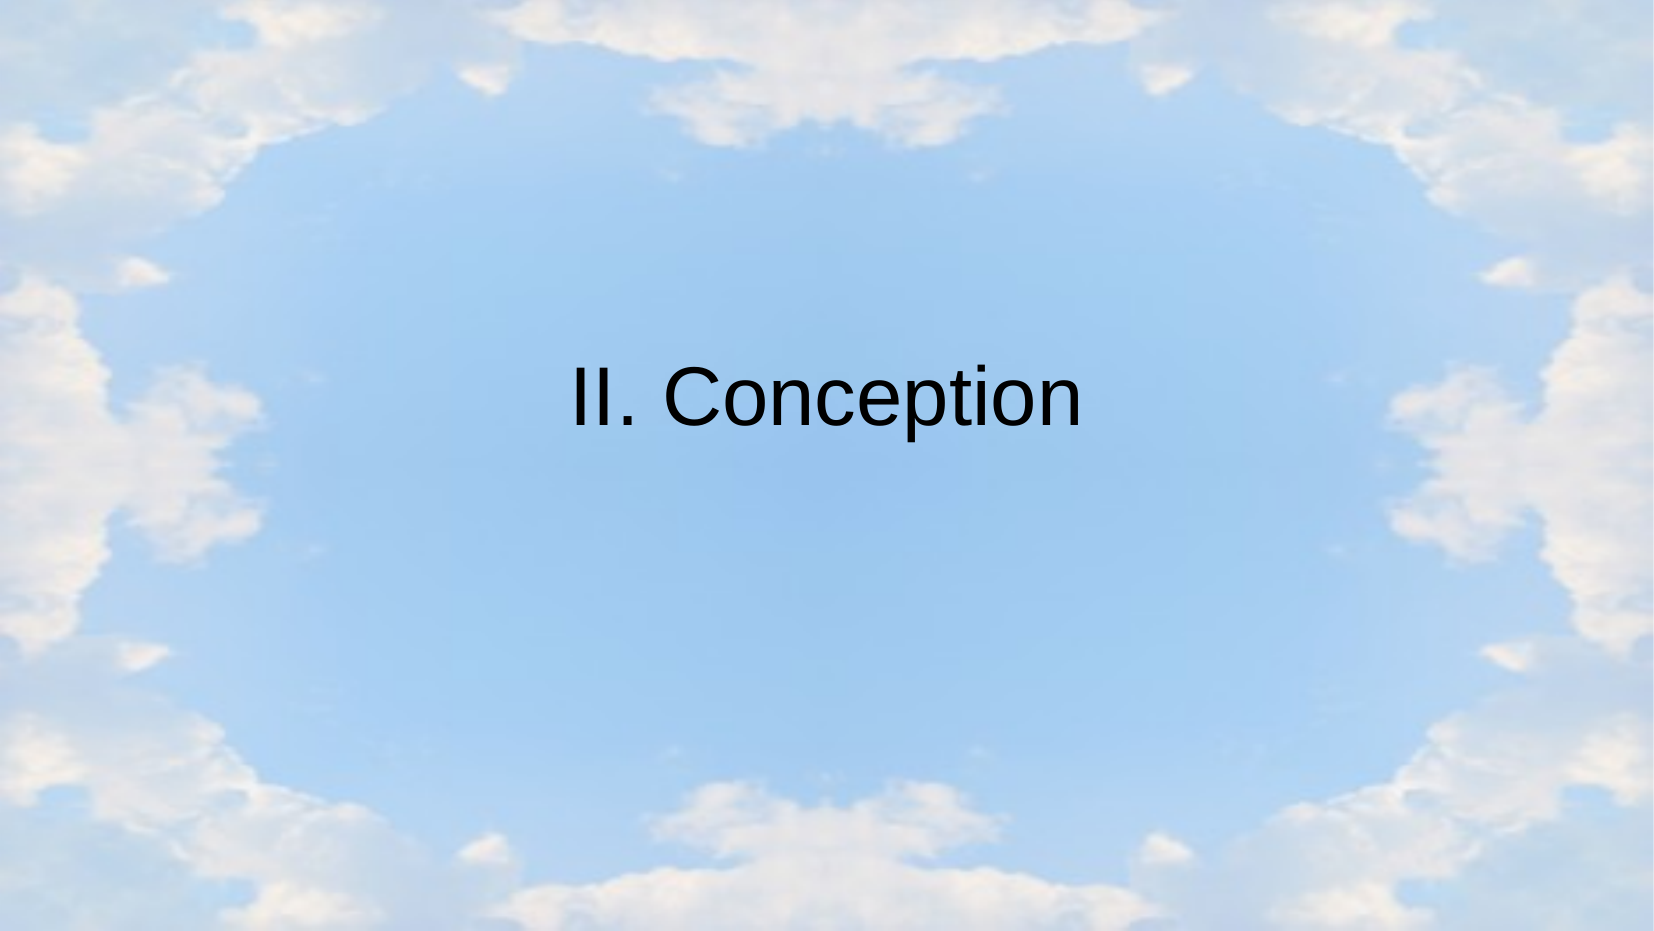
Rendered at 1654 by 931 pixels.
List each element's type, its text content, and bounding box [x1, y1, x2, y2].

picture [0, 0, 1654, 931]
subtitle II. Conception [82, 37, 1571, 757]
